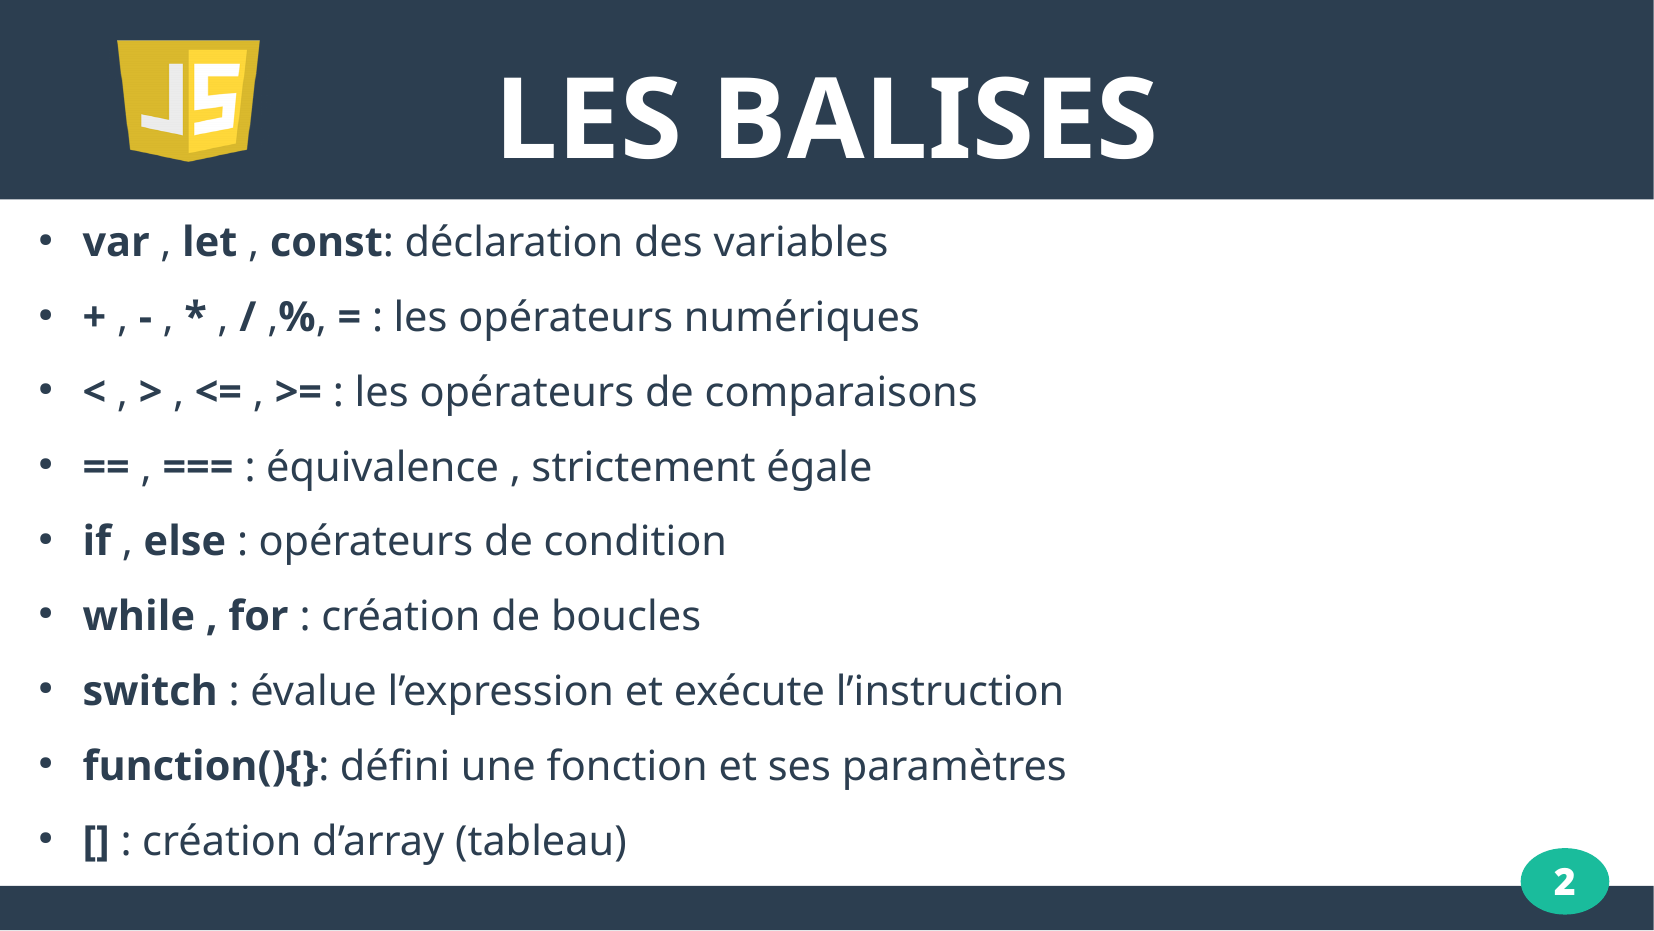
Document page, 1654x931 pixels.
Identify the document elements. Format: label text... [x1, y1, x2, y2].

picture [28, 33, 349, 169]
text_box LES BALISES [310, 30, 1344, 178]
list var , let , const: déclaration des variables + , - , * , / ,%, = : les opérateurs numériques < , > , <= , >= : les opérateurs de comparaisons == , === : équivalence , strictement égale if , else : opérateurs de condition while , for : création de boucles switch : évalue l’expression et exécute l’instruction function(){}: défini une fonction et ses paramètres [] : création d’array (tableau) [23, 212, 1630, 869]
